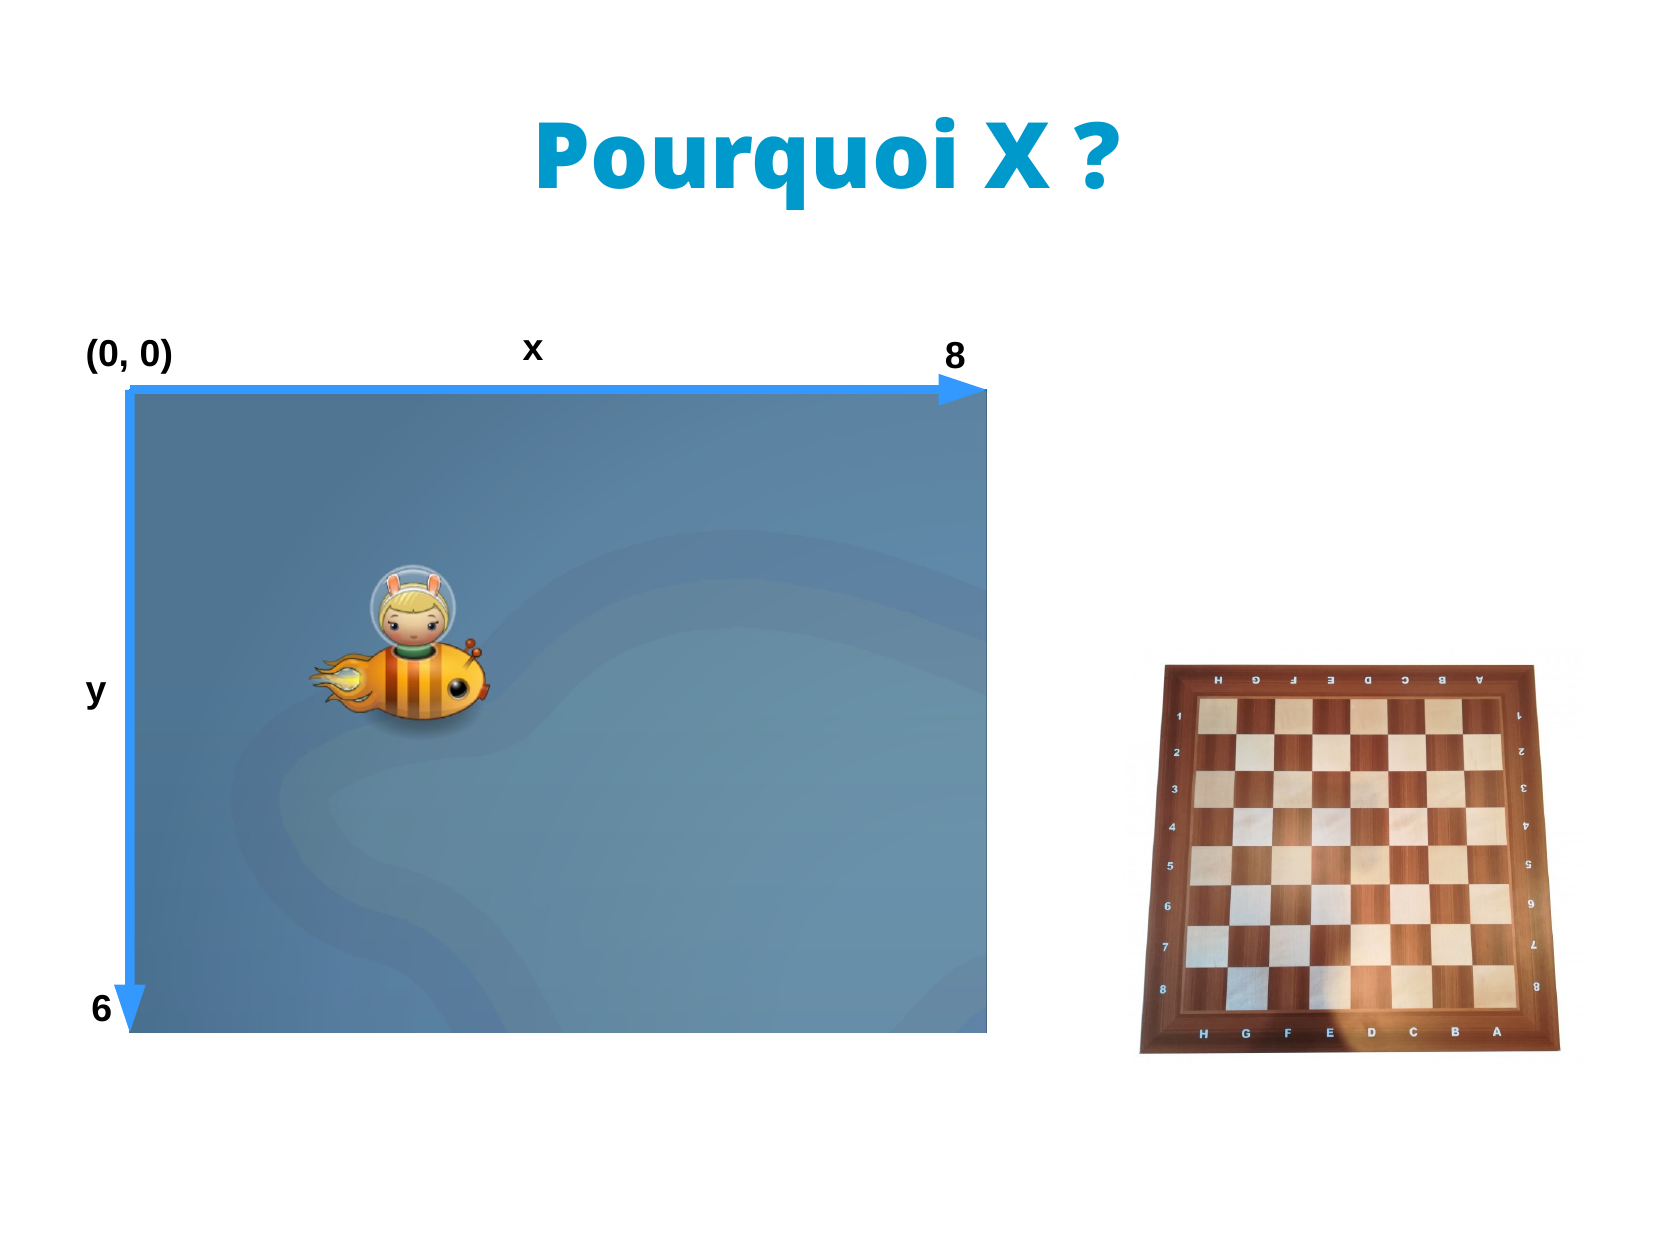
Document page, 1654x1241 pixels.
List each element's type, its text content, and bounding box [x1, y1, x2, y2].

picture [1123, 625, 1583, 1085]
text_box 6 [76, 980, 172, 1040]
text_box 8 [720, 327, 981, 385]
picture [135, 390, 987, 1033]
text_box x [507, 318, 556, 402]
text_box y [70, 661, 119, 745]
text_box (0, 0) [70, 324, 189, 384]
title Pourquoi X ? [82, 49, 1571, 257]
